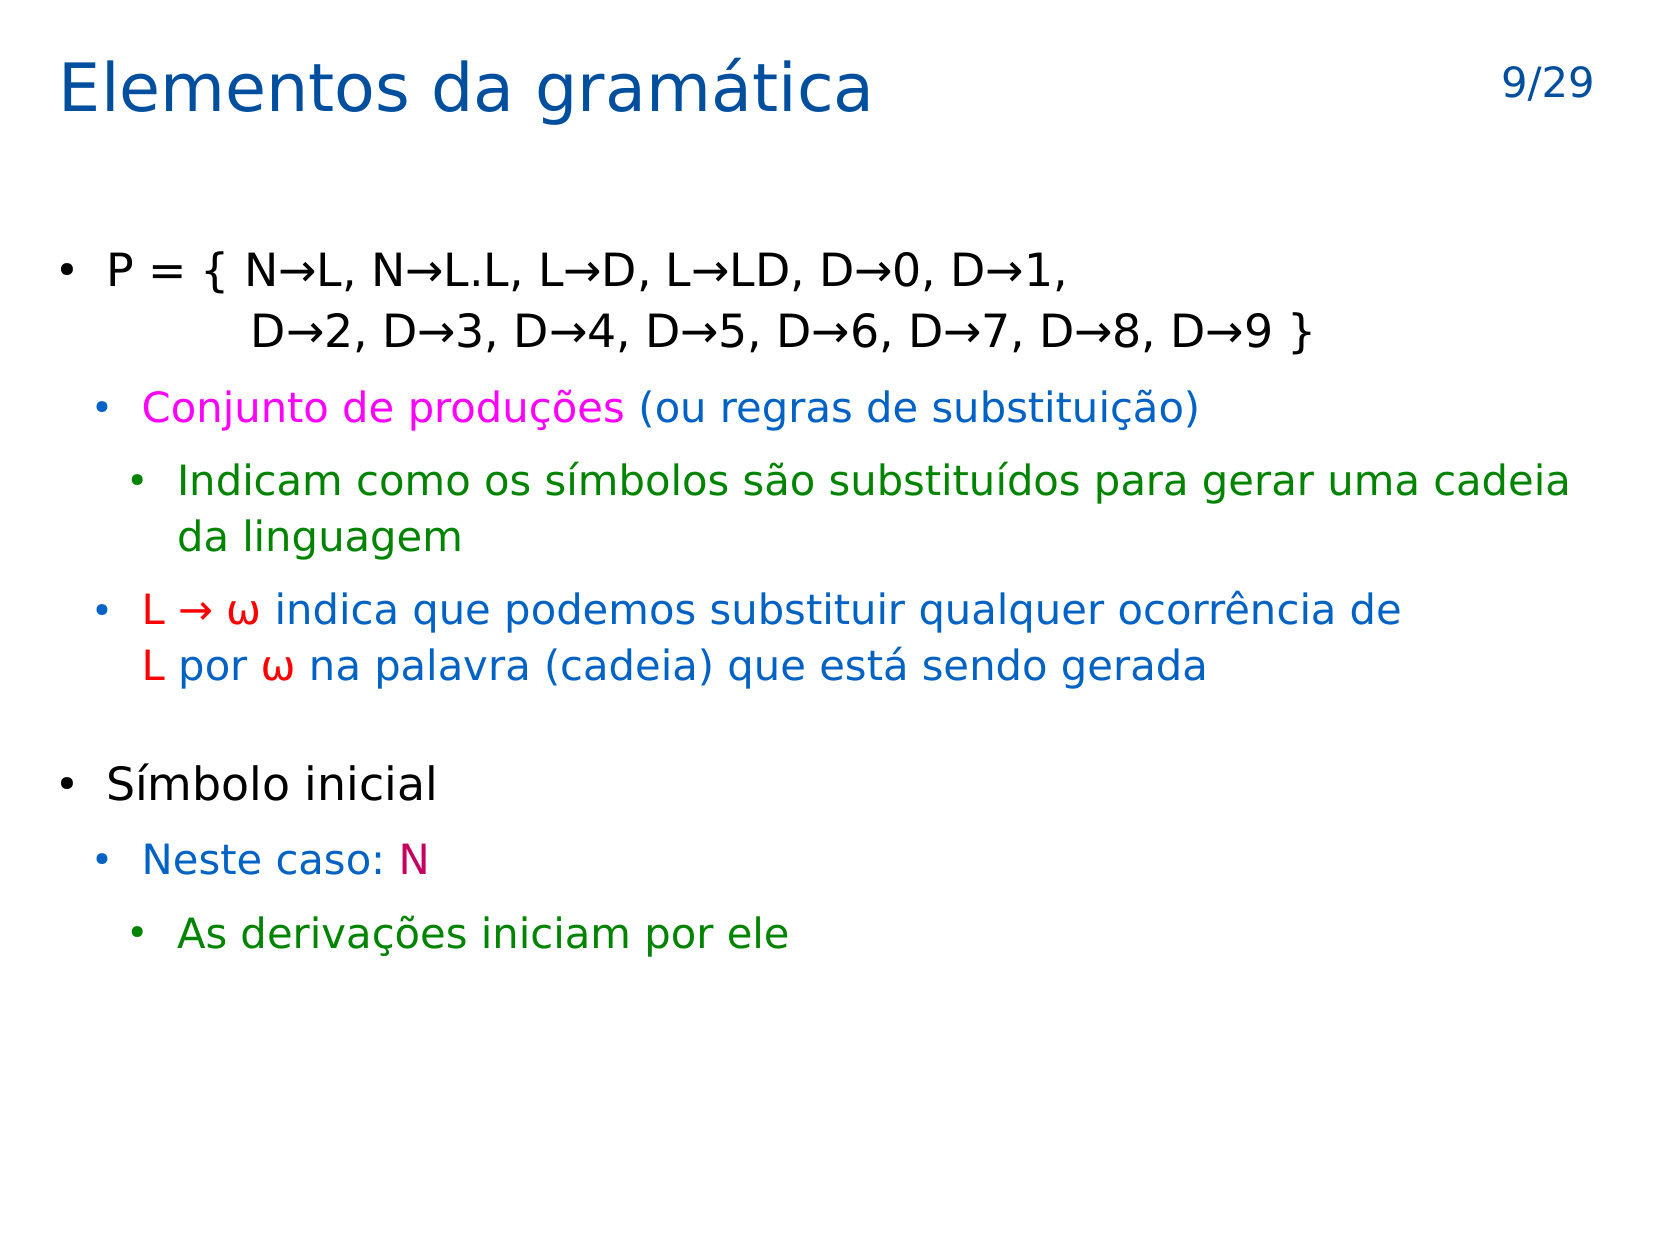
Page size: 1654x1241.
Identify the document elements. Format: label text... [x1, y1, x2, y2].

list P = { N→L, N→L.L, L→D, L→LD, D→0, D→1, D→2, D→3, D→4, D→5, D→6, D→7, D→8, D→9 } Conjunto de produções (ou regras de substituição) Indicam como os símbolos são substituídos para gerar uma cadeia da linguagem L → ω indica que podemos substituir qualquer ocorrência de L por ω na palavra (cadeia) que está sendo gerada Símbolo inicial Neste caso: N As derivações iniciam por ele [59, 236, 1595, 1211]
title Elementos da gramática [59, 29, 1625, 148]
